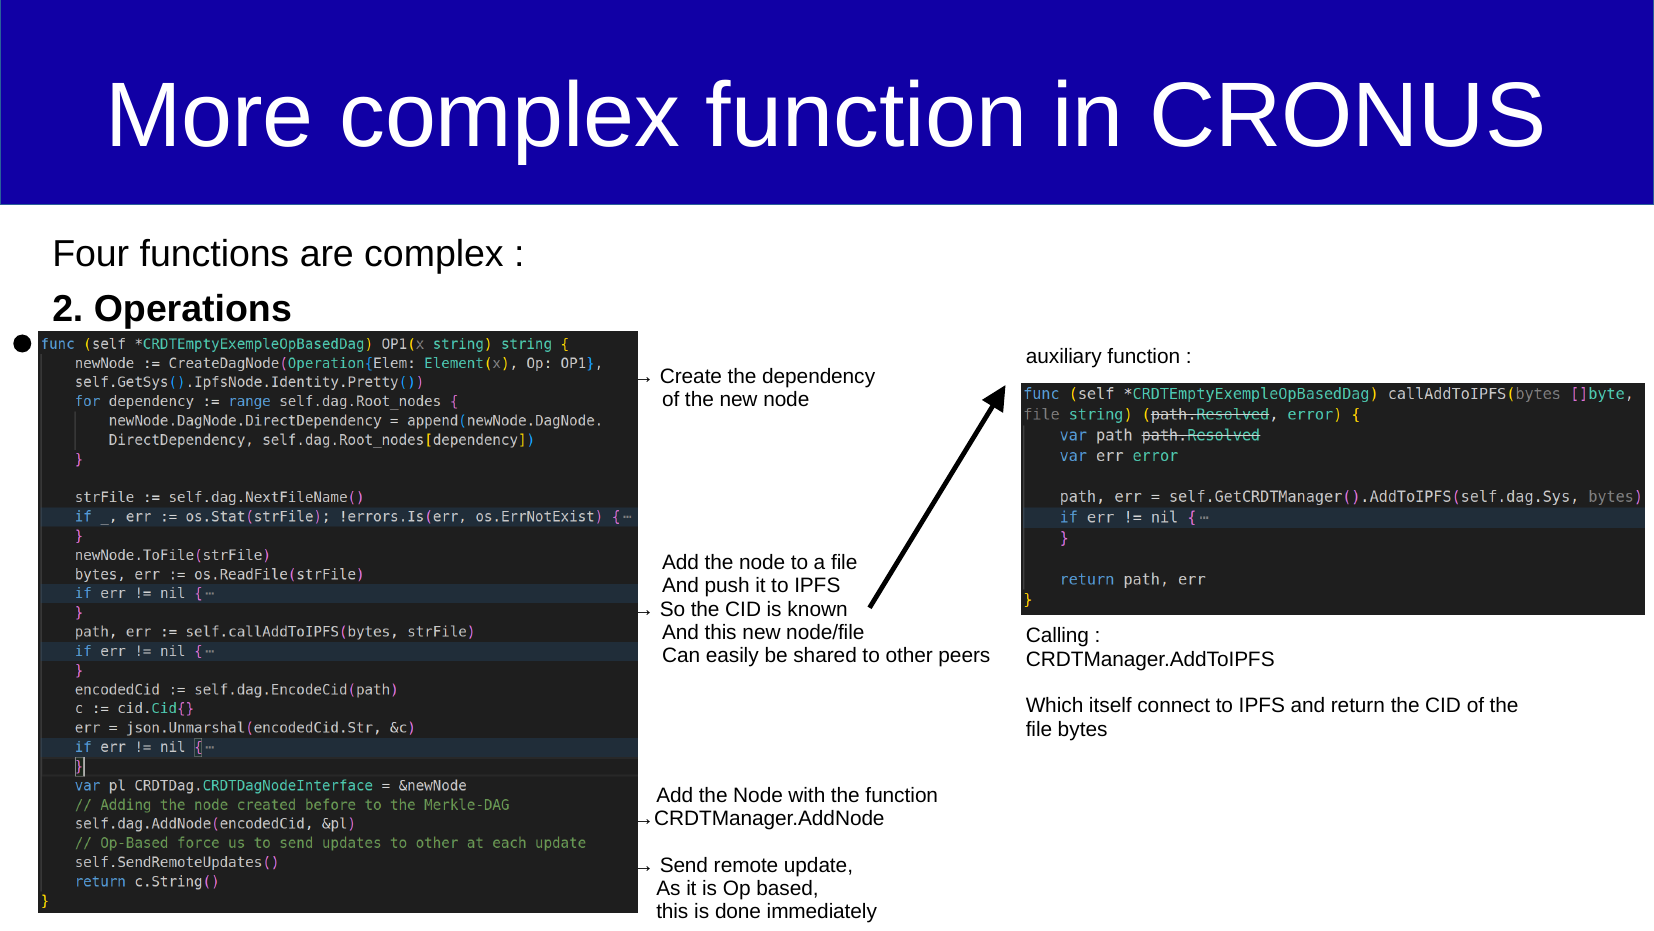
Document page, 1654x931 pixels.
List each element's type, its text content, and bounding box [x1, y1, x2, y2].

text_box [13, 334, 32, 353]
text_box → Create the dependency of the new node Add the node to a file And push it to IPFS → So the CID is known And this new node/file Can easily be shared to other peers Add the Node with the function →CRDTManager.AddNode → Send remote update, As it is Op based, this is done immediately [618, 357, 1076, 931]
title More complex function in CRONUS [82, 37, 1571, 193]
text_box Four functions are complex : 2. Operations [37, 225, 976, 587]
text_box [0, 0, 1654, 205]
text_box auxiliary function : Calling : CRDTManager.AddToIPFS Which itself connect to IPFS and return the CID of the file bytes [1011, 337, 1576, 772]
picture [1021, 383, 1645, 615]
picture [38, 331, 638, 913]
